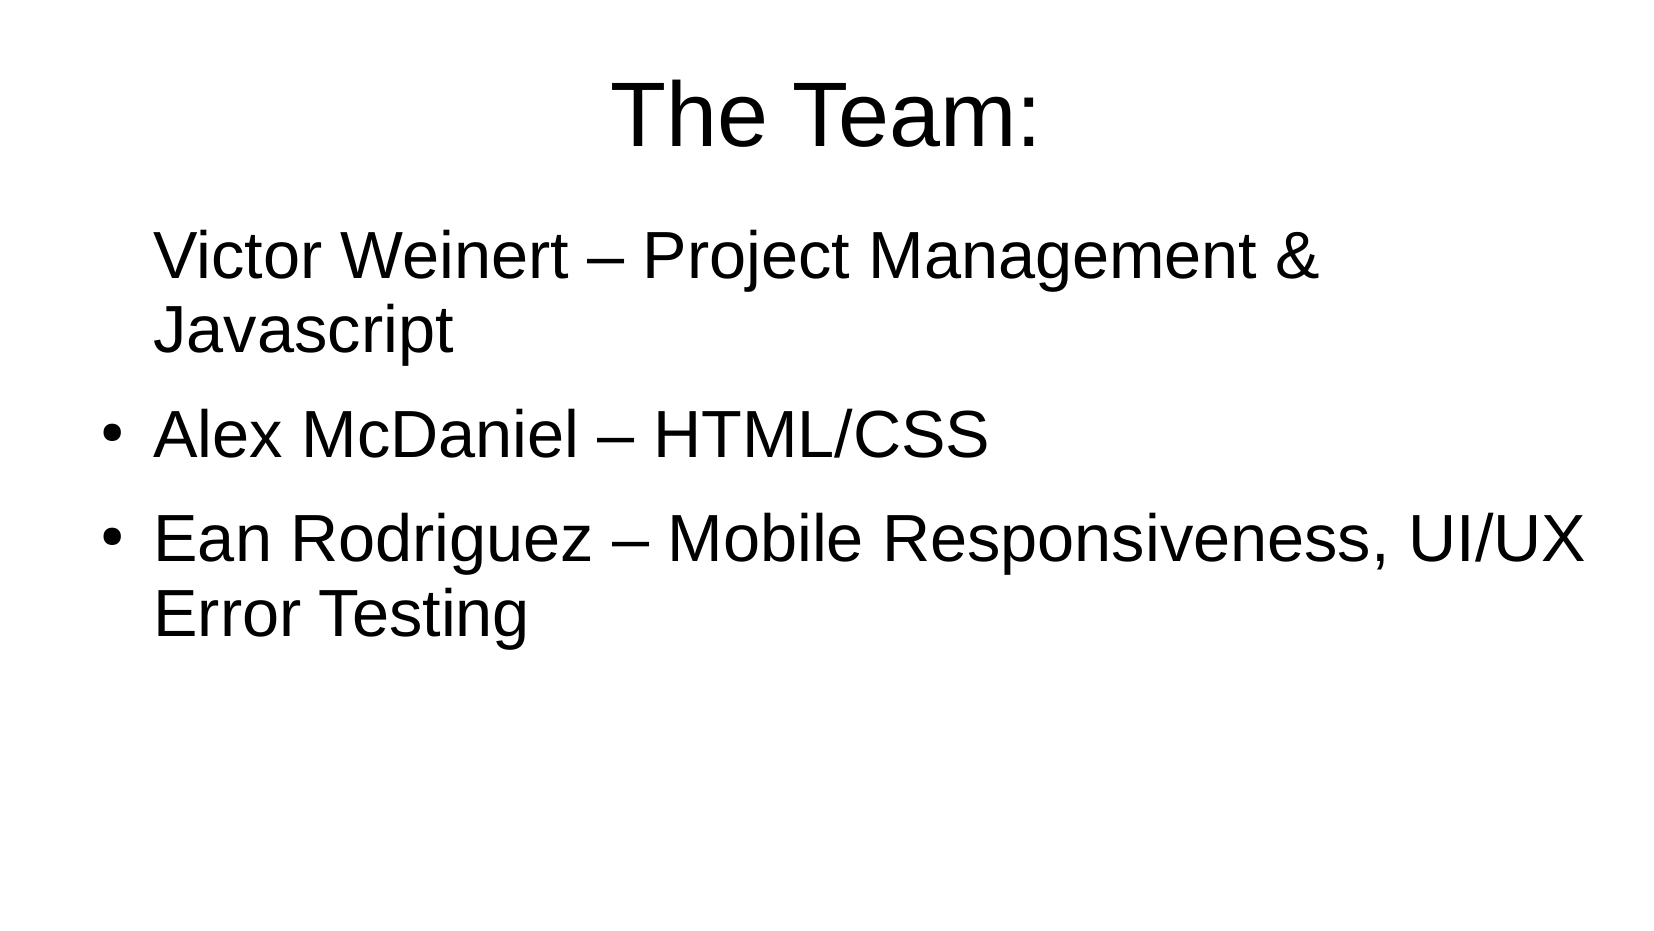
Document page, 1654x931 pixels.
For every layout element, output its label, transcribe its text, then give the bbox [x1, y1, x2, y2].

title The Team: [82, 37, 1571, 193]
list Victor Weinert – Project Management & Javascript Alex McDaniel – HTML/CSS Ean Rodriguez – Mobile Responsiveness, UI/UX Error Testing [82, 217, 1613, 863]
